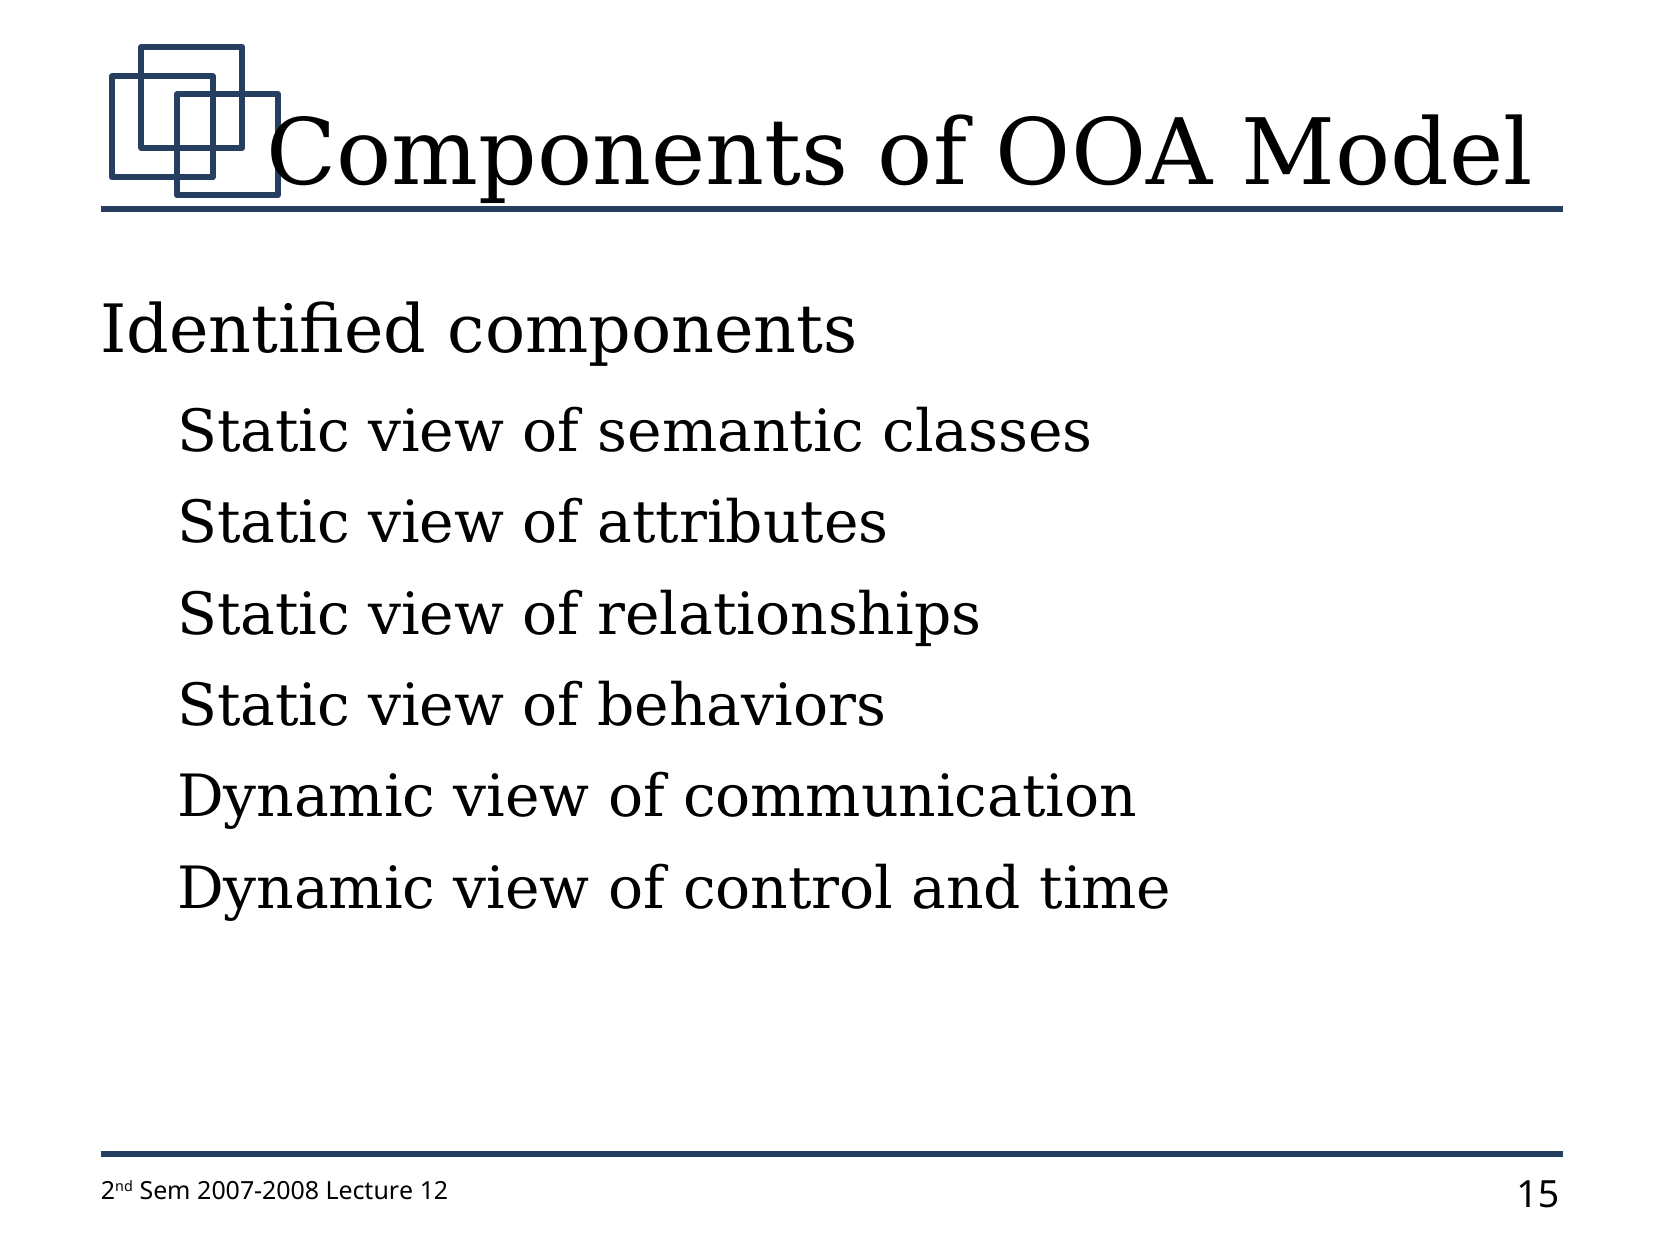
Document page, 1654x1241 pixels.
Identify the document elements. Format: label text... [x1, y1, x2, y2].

list Identified components Static view of semantic classes Static view of attributes Static view of relationships Static view of behaviors Dynamic view of communication Dynamic view of control and time [82, 290, 1571, 1109]
title Components of OOA Model [82, 49, 1571, 257]
